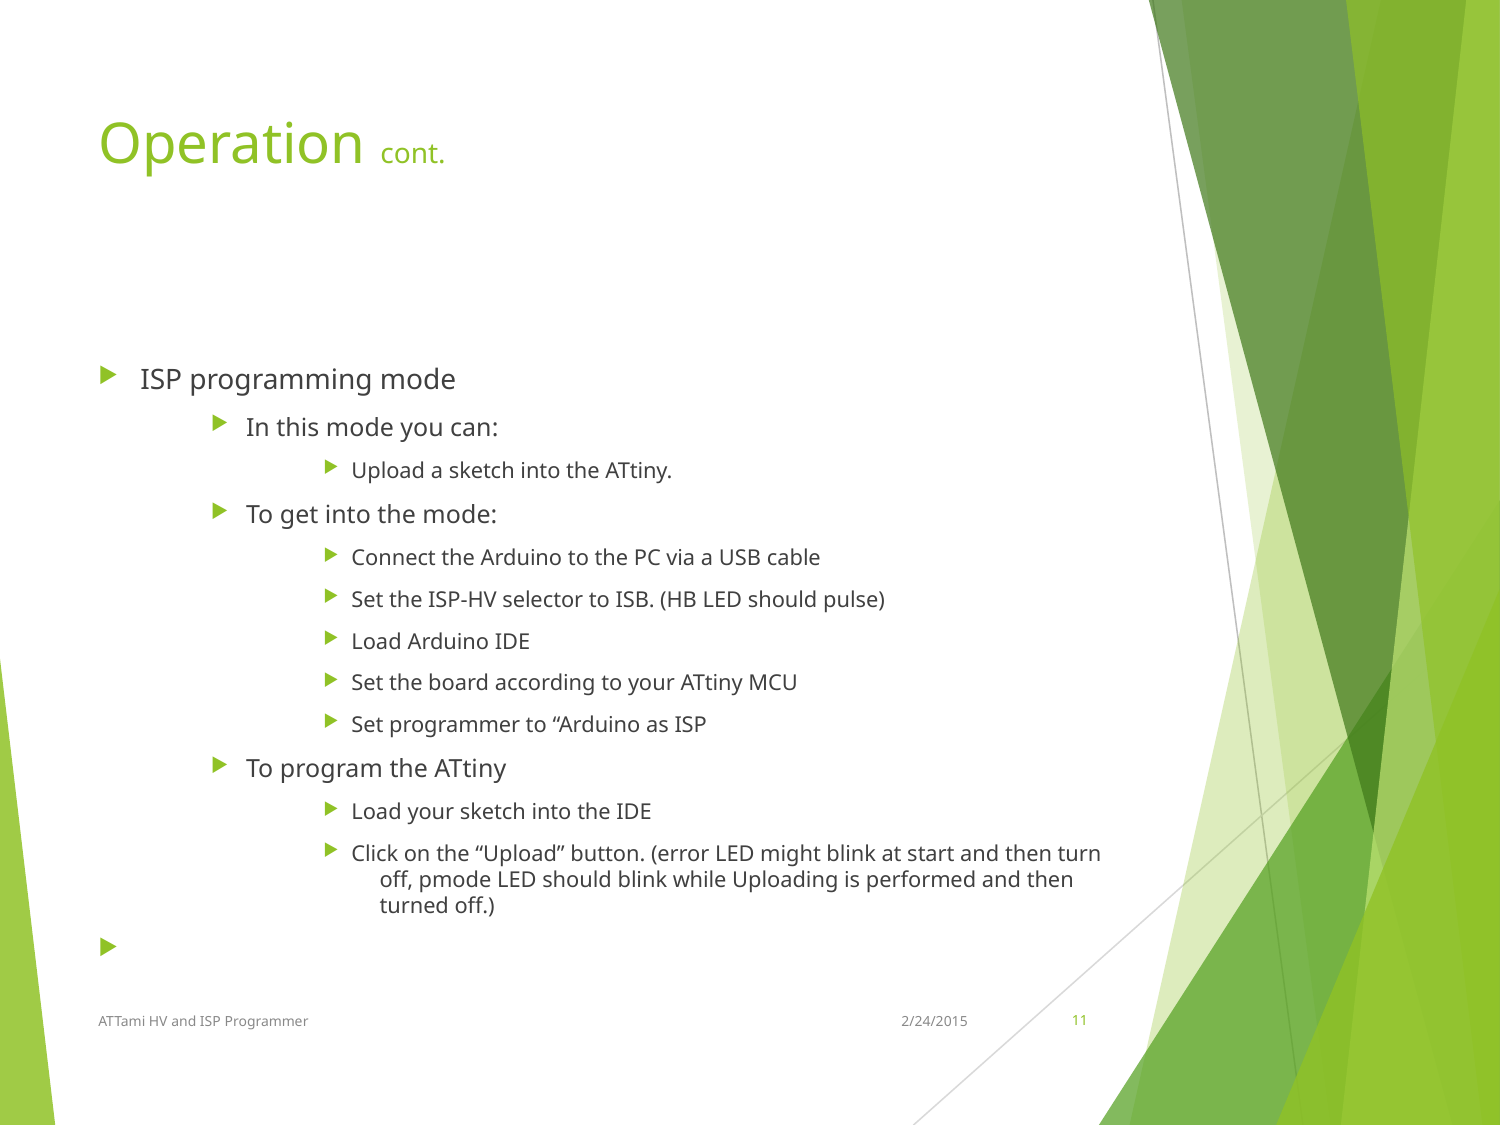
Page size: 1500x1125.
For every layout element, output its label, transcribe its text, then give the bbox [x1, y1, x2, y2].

text_box 2/24/2015 [886, 991, 999, 1051]
title Operation cont. [83, 99, 1142, 317]
list ISP programming mode In this mode you can: Upload a sketch into the ATtiny. To get into the mode: Connect the Arduino to the PC via a USB cable Set the ISP-HV selector to ISB. (HB LED should pulse) Load Arduino IDE Set the board according to your ATtiny MCU Set programmer to “Arduino as ISP To program the ATtiny Load your sketch into the IDE Click on the “Upload” button. (error LED might blink at start and then turn off, pmode LED should blink while Uploading is performed and then turned off.) [83, 354, 1142, 992]
text_box ATTami HV and ISP Programmer [83, 991, 859, 1051]
text_box [1056, 991, 1142, 1051]
